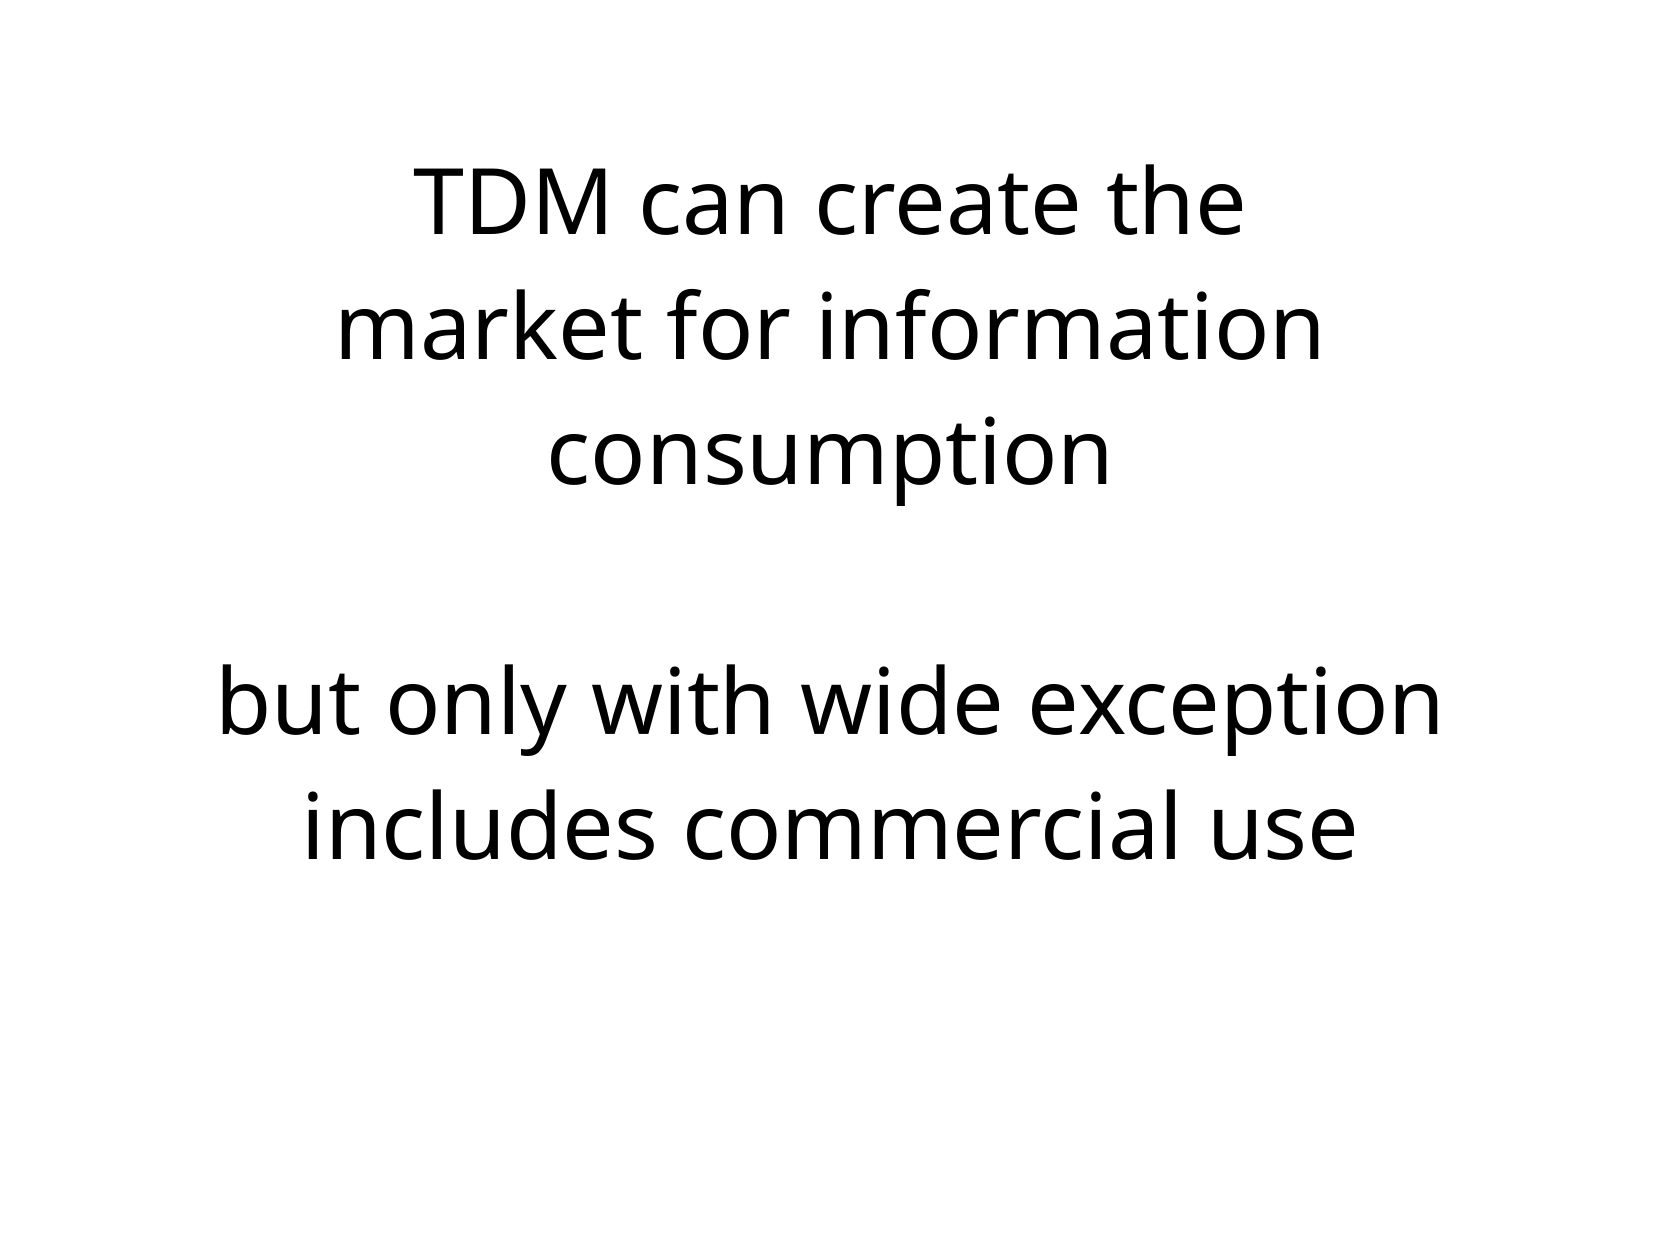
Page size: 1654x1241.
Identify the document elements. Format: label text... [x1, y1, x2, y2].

title TDM can create the market for information consumption but only with wide exception includes commercial use [86, 179, 1576, 844]
